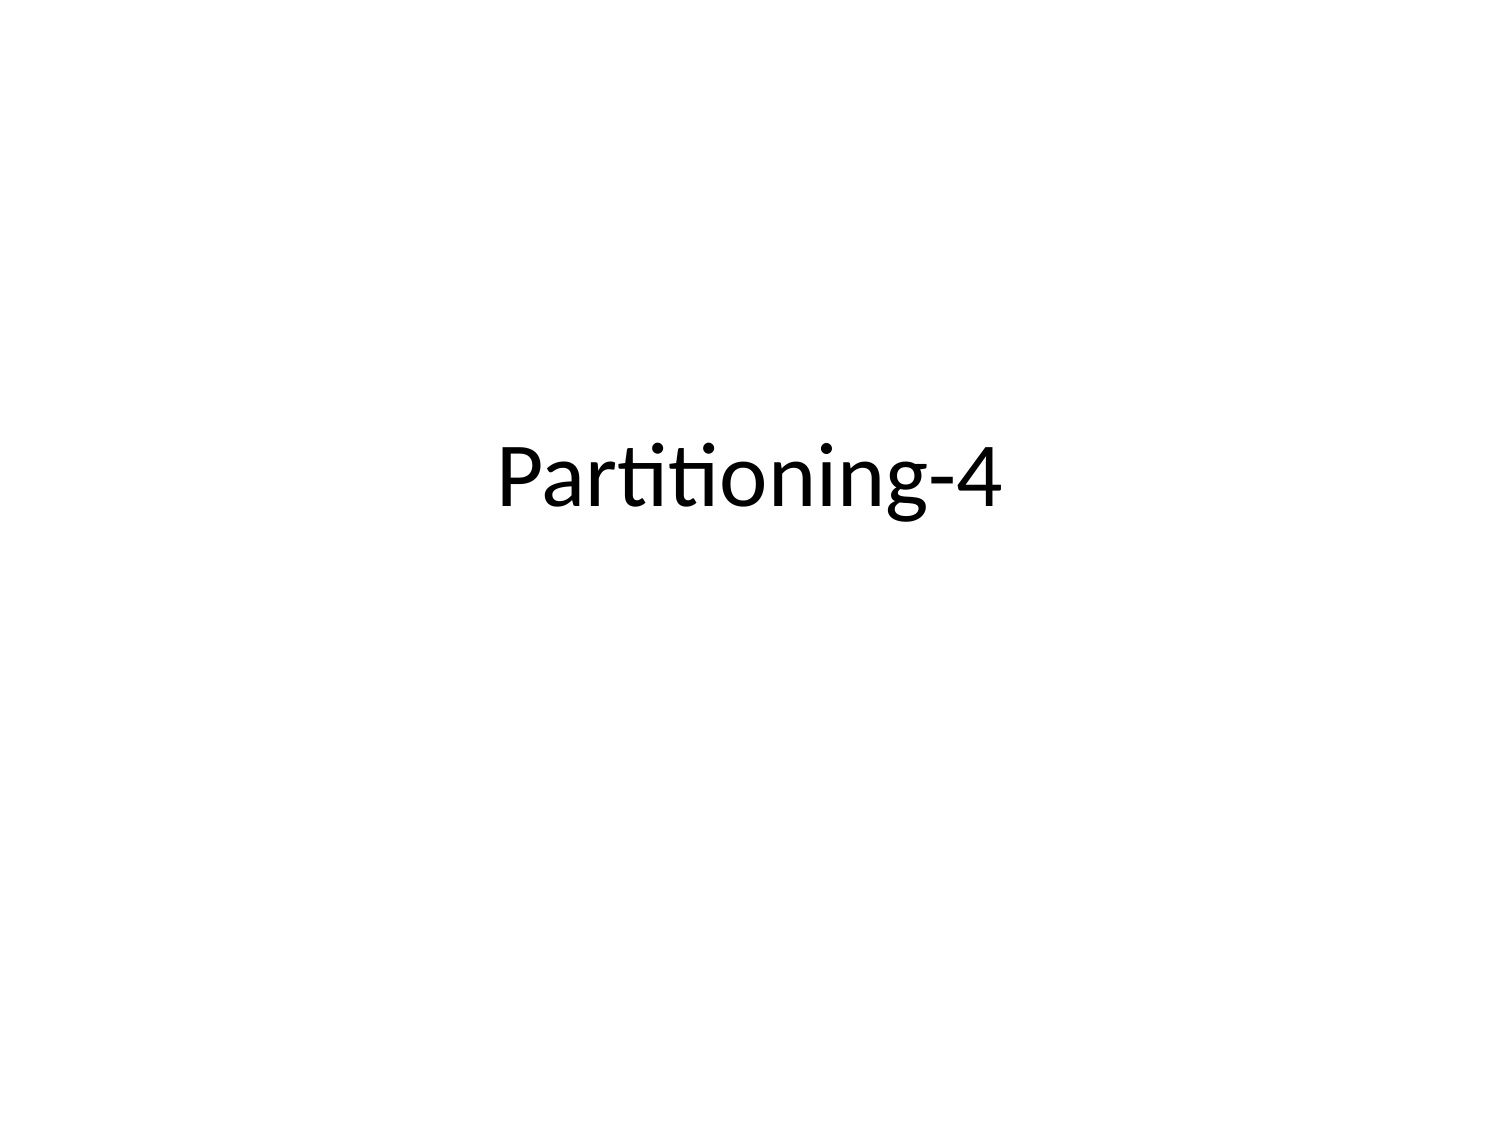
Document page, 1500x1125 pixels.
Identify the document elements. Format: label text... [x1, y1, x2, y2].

title Partitioning-4 [112, 349, 1388, 591]
